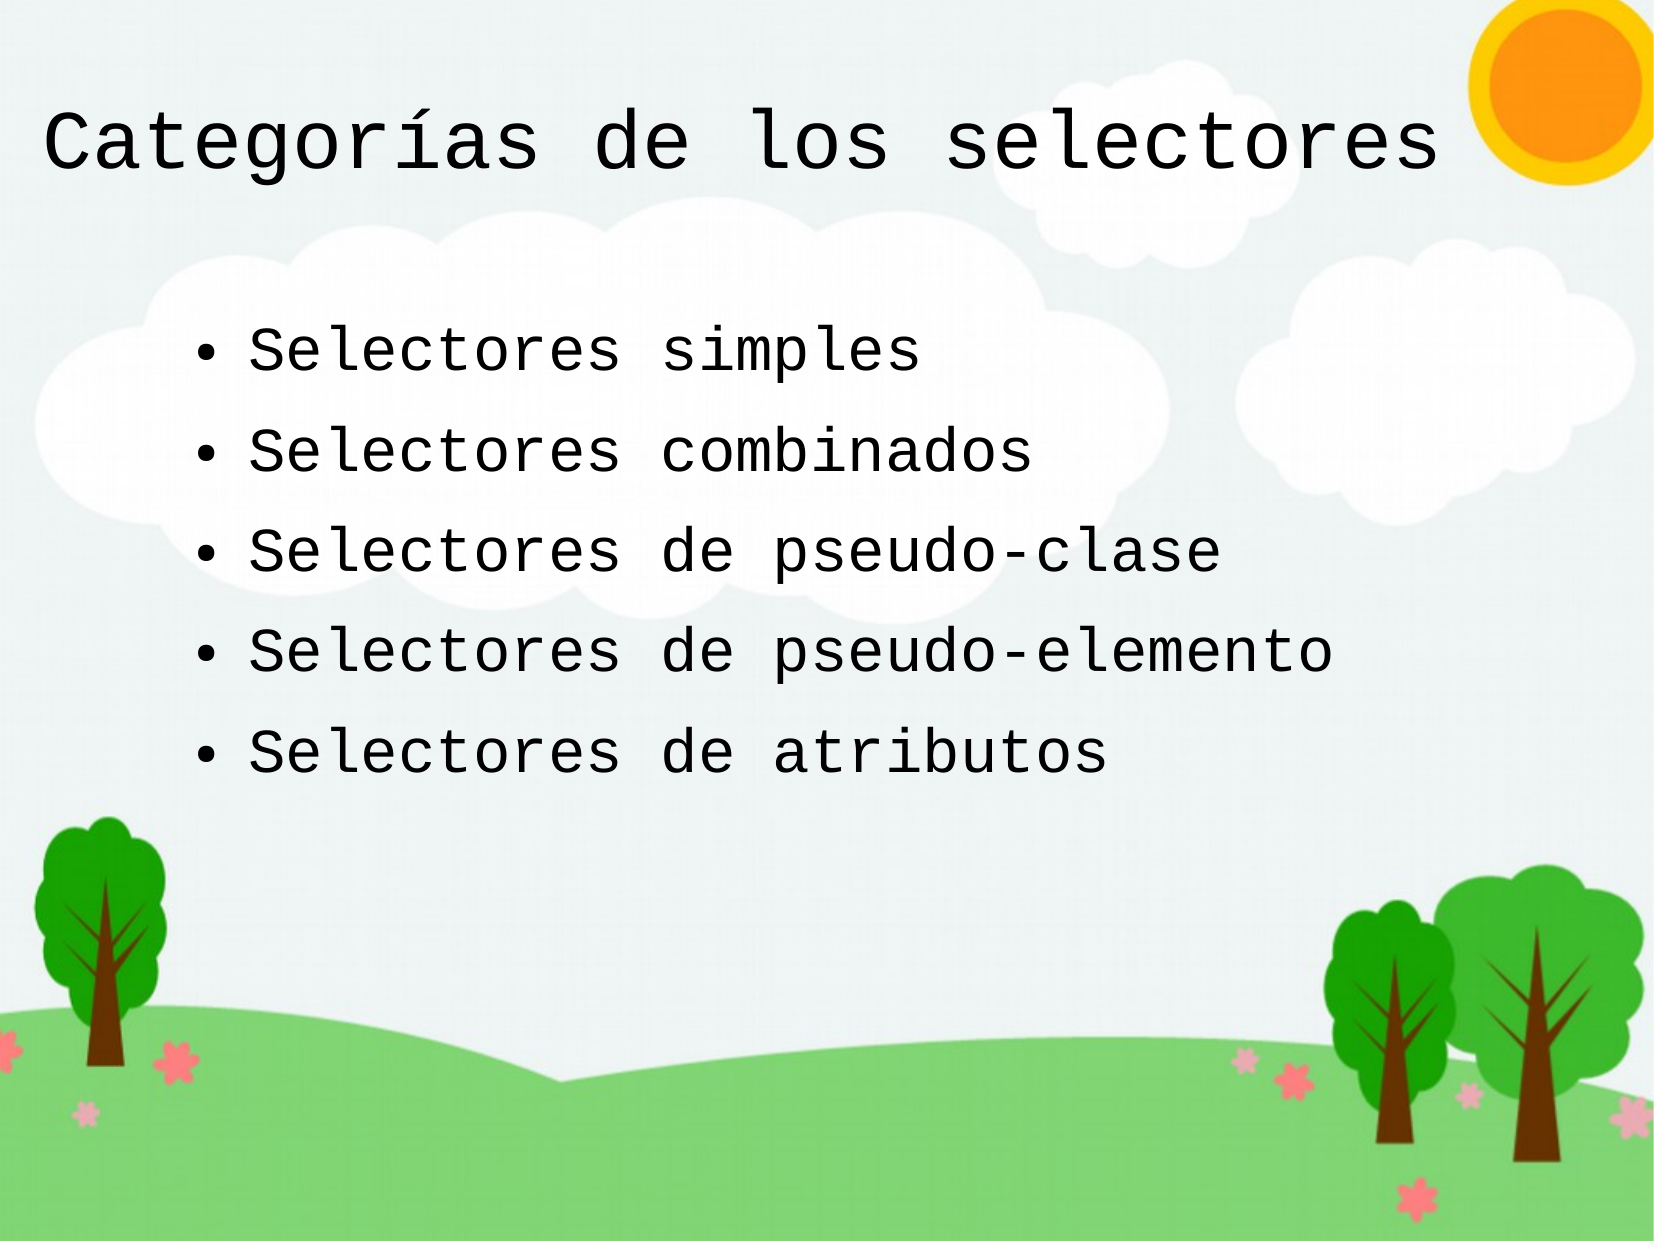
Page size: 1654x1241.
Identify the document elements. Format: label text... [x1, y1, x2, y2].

title Categorías de los selectores [42, 16, 1508, 277]
picture [0, 0, 1654, 1241]
list Selectores simples Selectores combinados Selectores de pseudo-clase Selectores de pseudo-elemento Selectores de atributos [177, 318, 1406, 1004]
